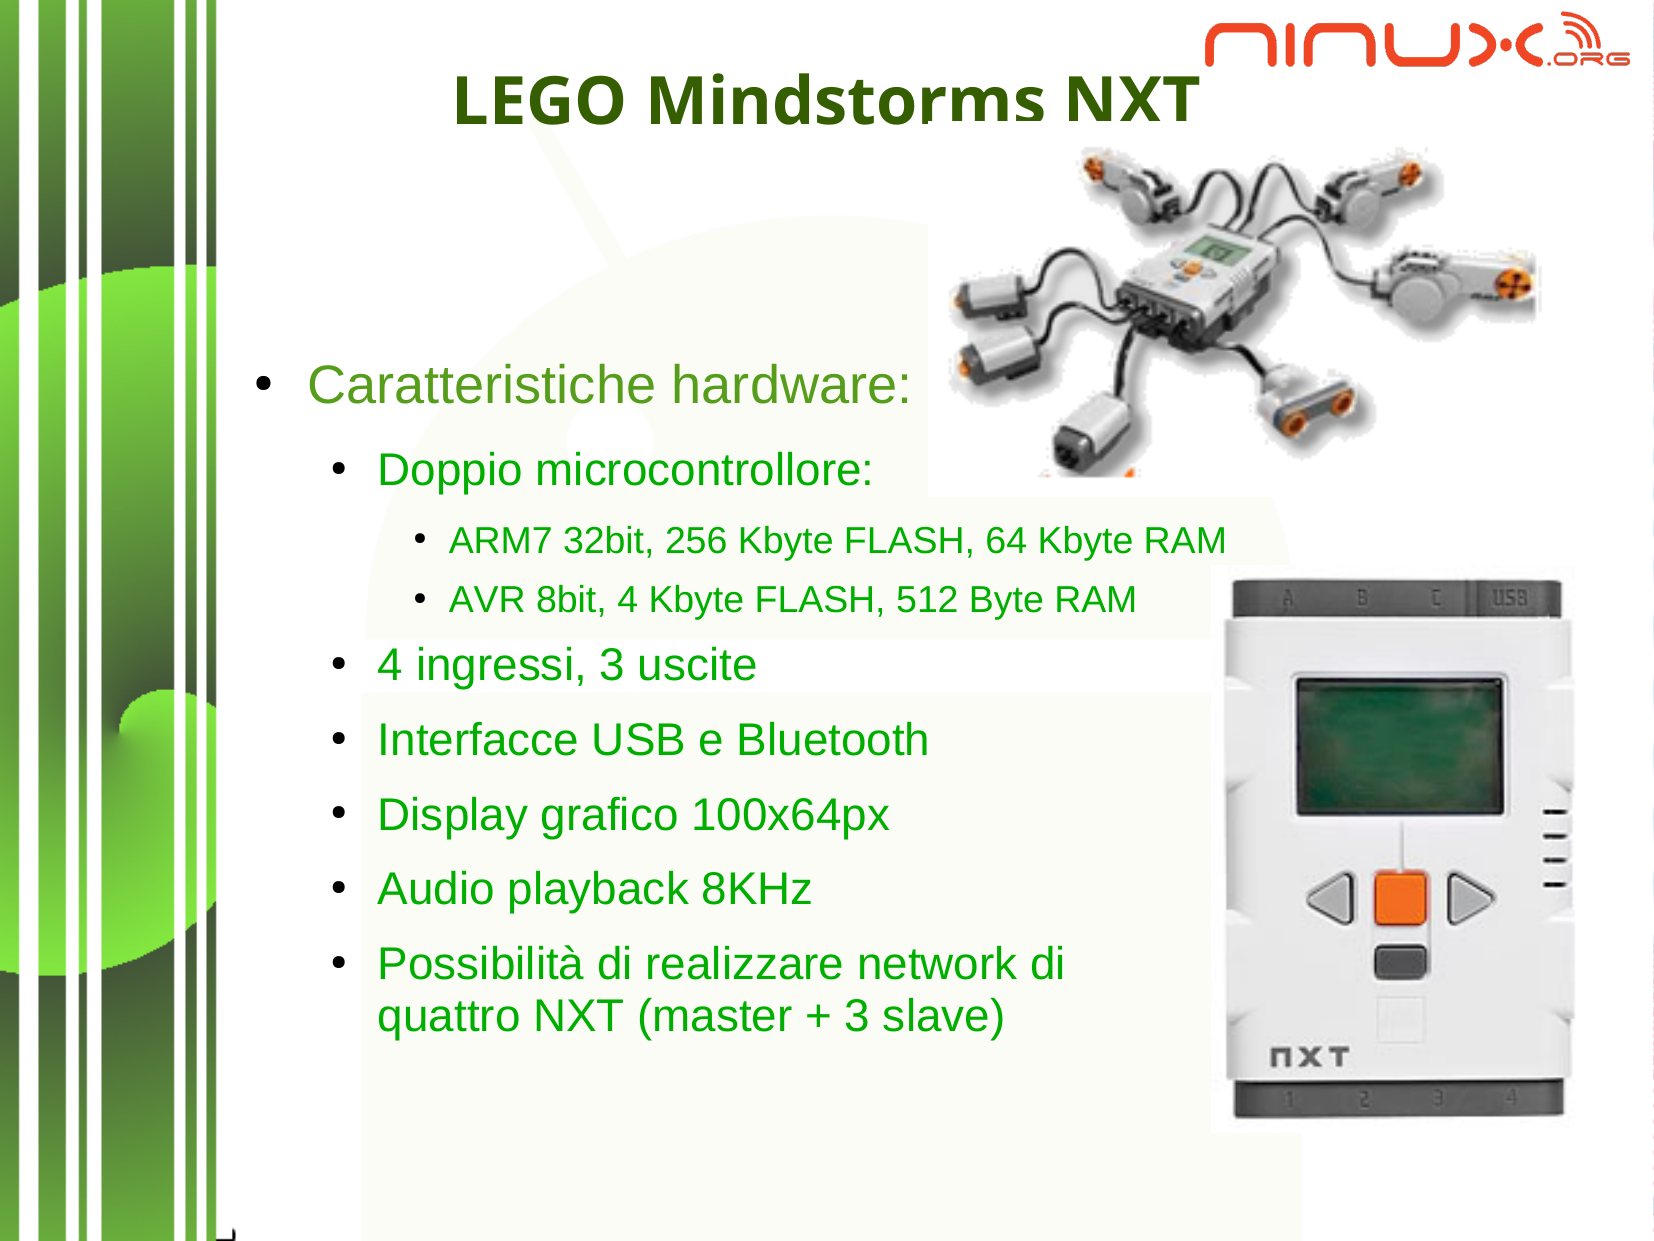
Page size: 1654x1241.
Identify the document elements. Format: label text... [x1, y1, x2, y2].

picture [0, 0, 1654, 1241]
title LEGO Mindstorms NXT [82, 49, 1571, 148]
list Caratteristiche hardware: Doppio microcontrollore: ARM7 32bit, 256 Kbyte FLASH, 64 Kbyte RAM AVR 8bit, 4 Kbyte FLASH, 512 Byte RAM 4 ingressi, 3 uscite Interfacce USB e Bluetooth Display grafico 100x64px Audio playback 8KHz Possibilità di realizzare network di quattro NXT (master + 3 slave) [236, 354, 1329, 1173]
